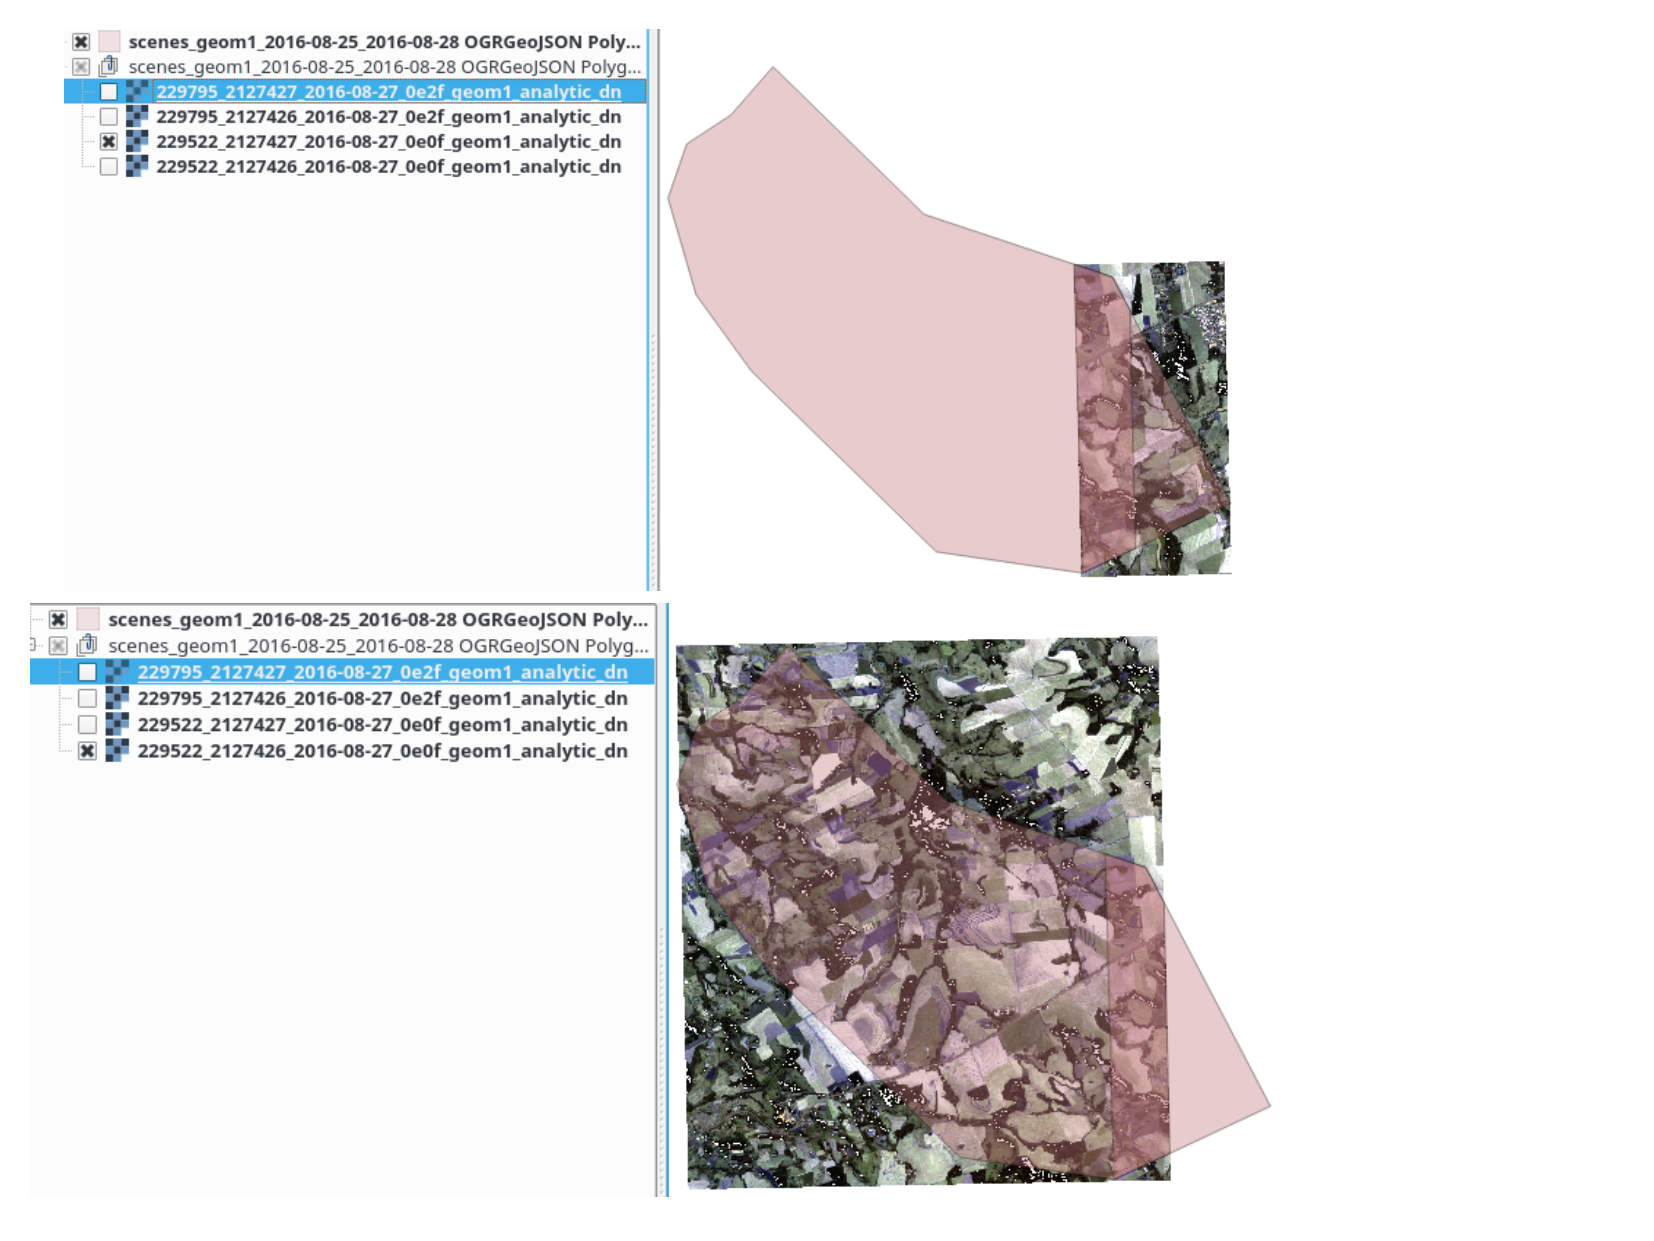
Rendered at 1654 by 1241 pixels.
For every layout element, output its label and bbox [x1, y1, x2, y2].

picture [64, 29, 1236, 591]
picture [30, 603, 1276, 1197]
